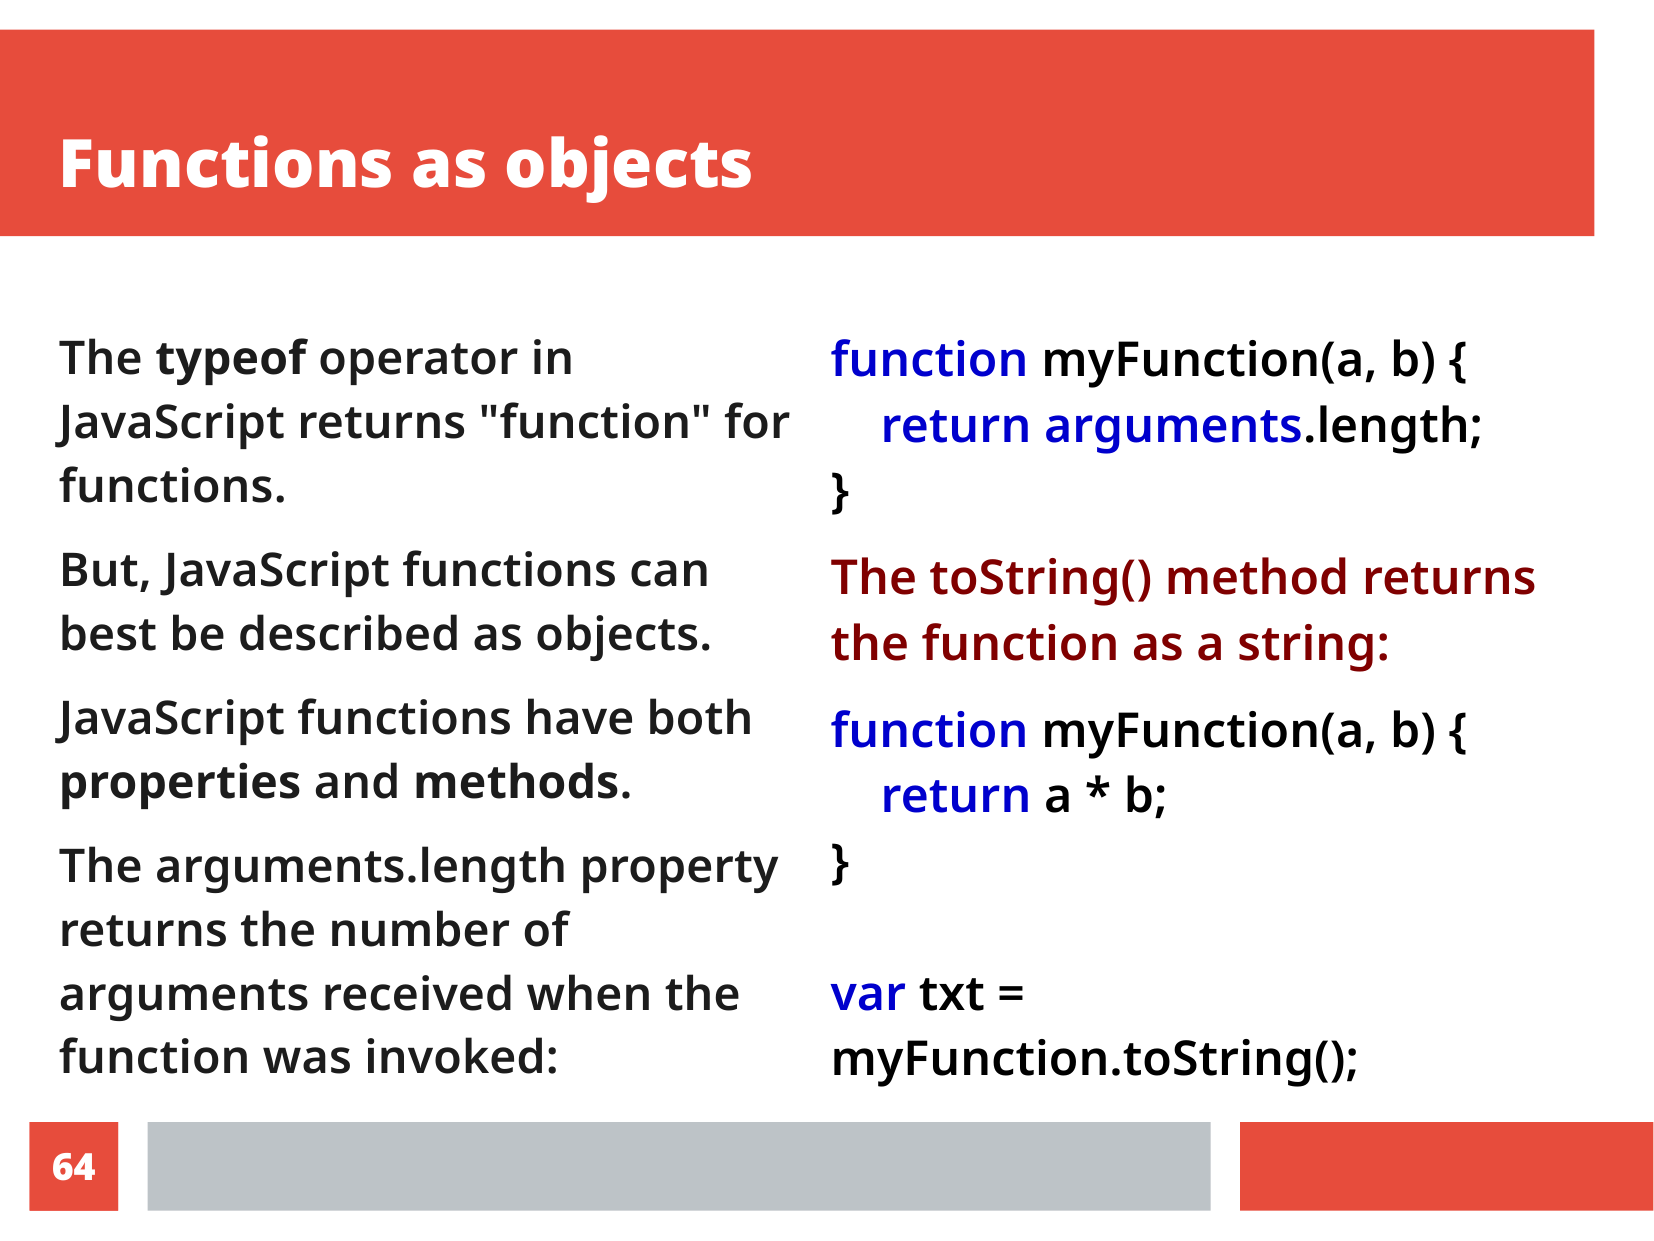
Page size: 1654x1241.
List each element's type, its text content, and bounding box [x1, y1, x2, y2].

list The typeof operator in JavaScript returns "function" for functions. But, JavaScript functions can best be described as objects. JavaScript functions have both properties and methods. The arguments.length property returns the number of arguments received when the function was invoked: [59, 324, 794, 1093]
list function myFunction(a, b) { return arguments.length; } The toString() method returns the function as a string: function myFunction(a, b) { return a * b; } var txt = myFunction.toString(); [830, 324, 1566, 1093]
title Functions as objects [59, 59, 1595, 207]
